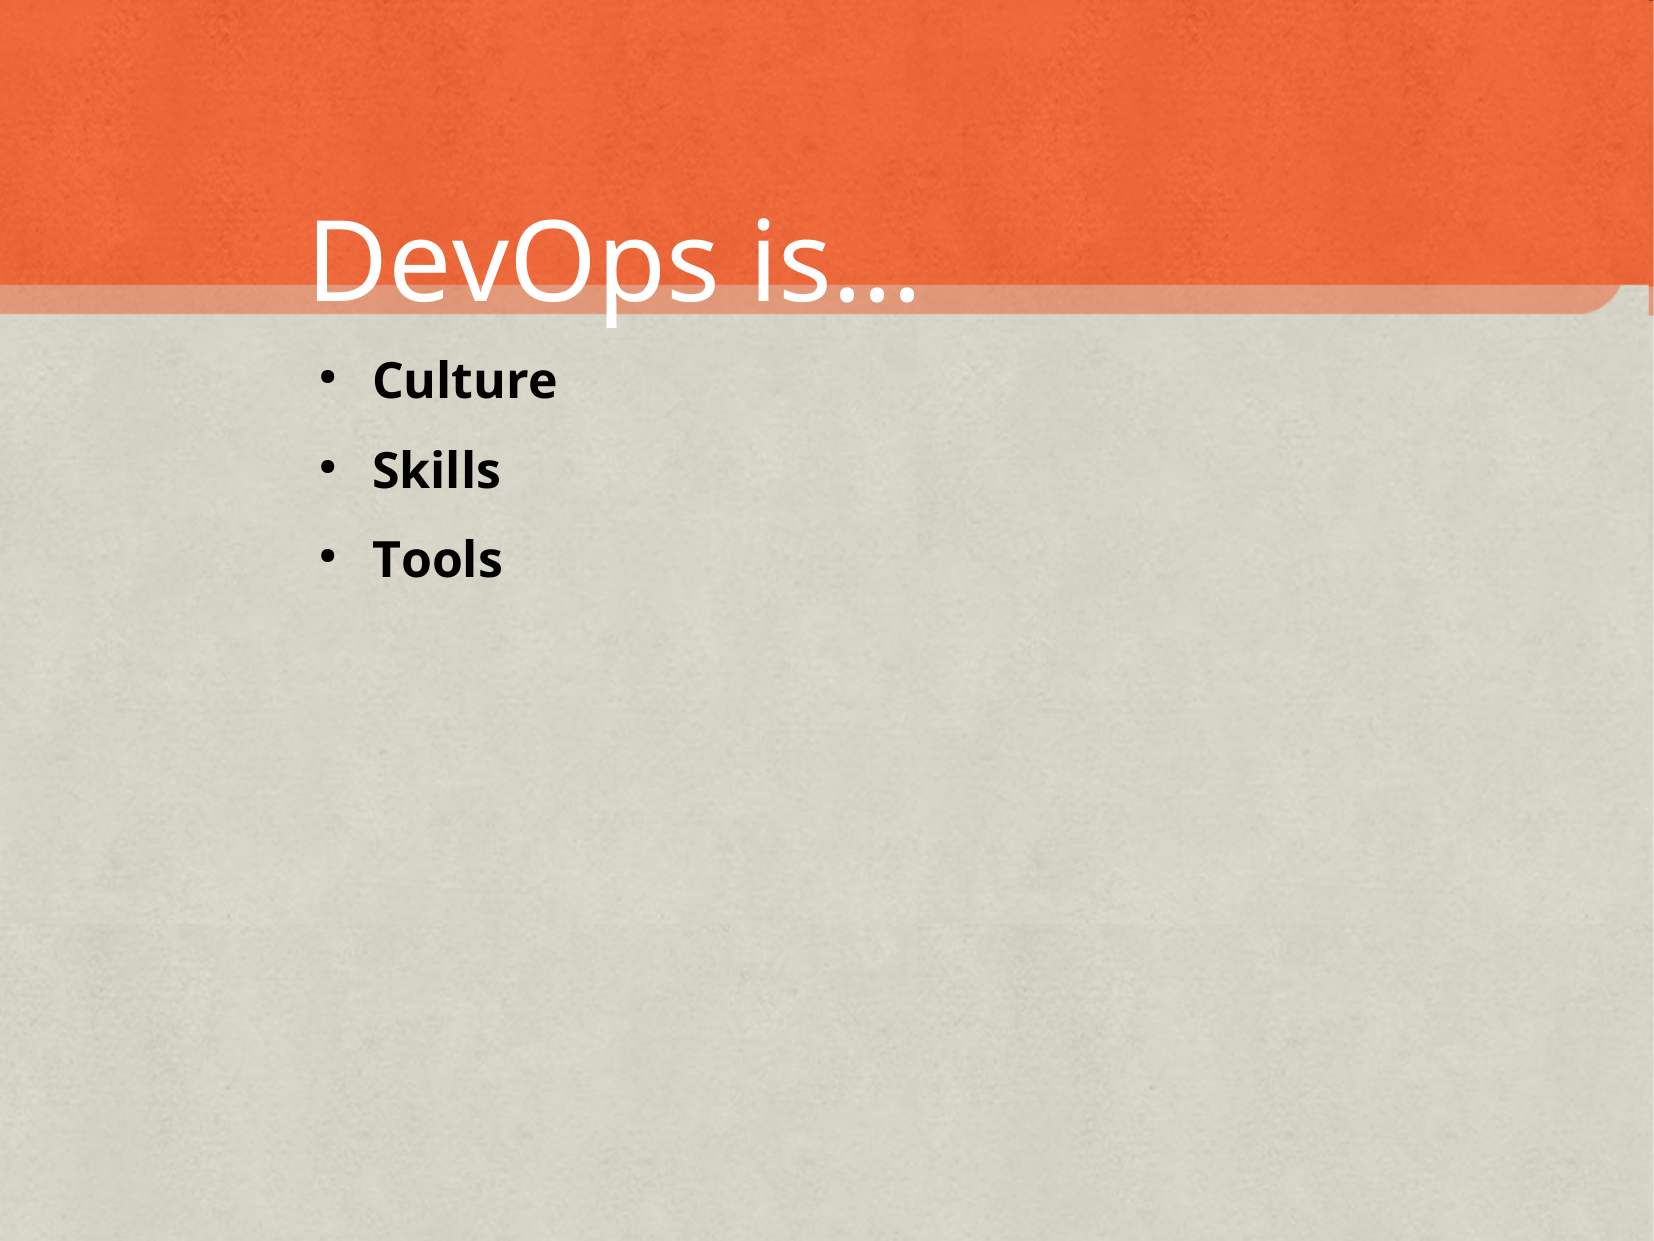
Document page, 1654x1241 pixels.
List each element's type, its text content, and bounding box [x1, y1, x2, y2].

list Culture Skills Tools [301, 348, 1654, 1068]
picture [0, 0, 1654, 1241]
title DevOps is... [306, 189, 1654, 317]
